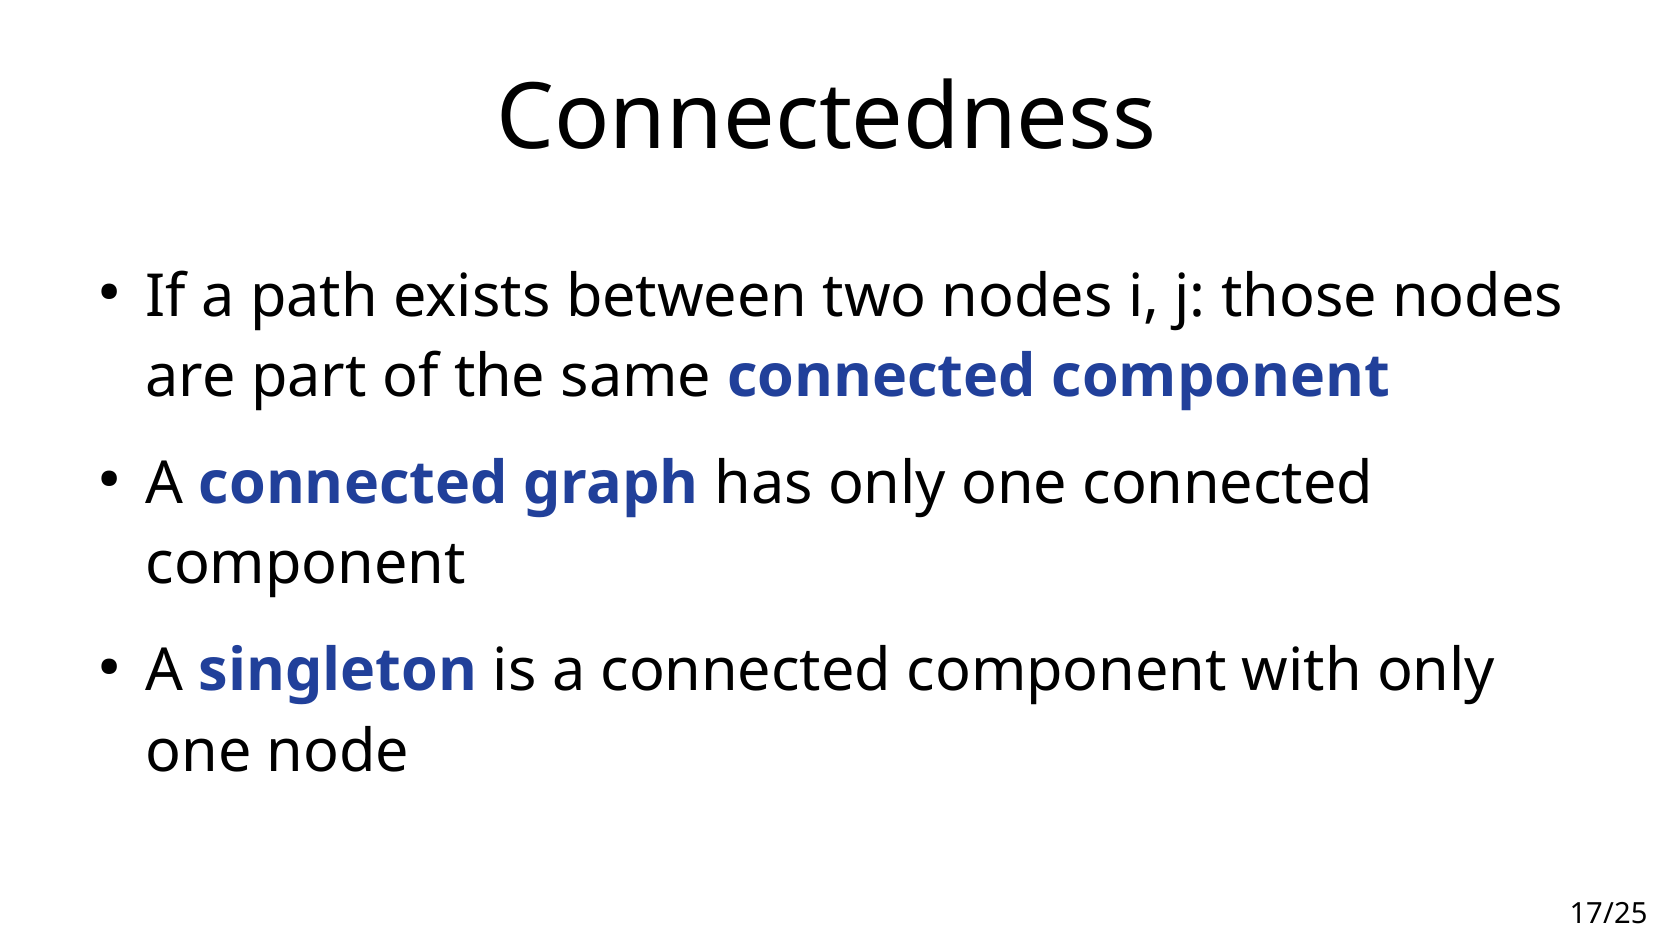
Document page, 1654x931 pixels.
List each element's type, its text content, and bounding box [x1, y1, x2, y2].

title Connectedness [82, 1, 1571, 226]
list If a path exists between two nodes i, j: those nodes are part of the same connected component A connected graph has only one connected component A singleton is a connected component with only one node [82, 253, 1571, 871]
